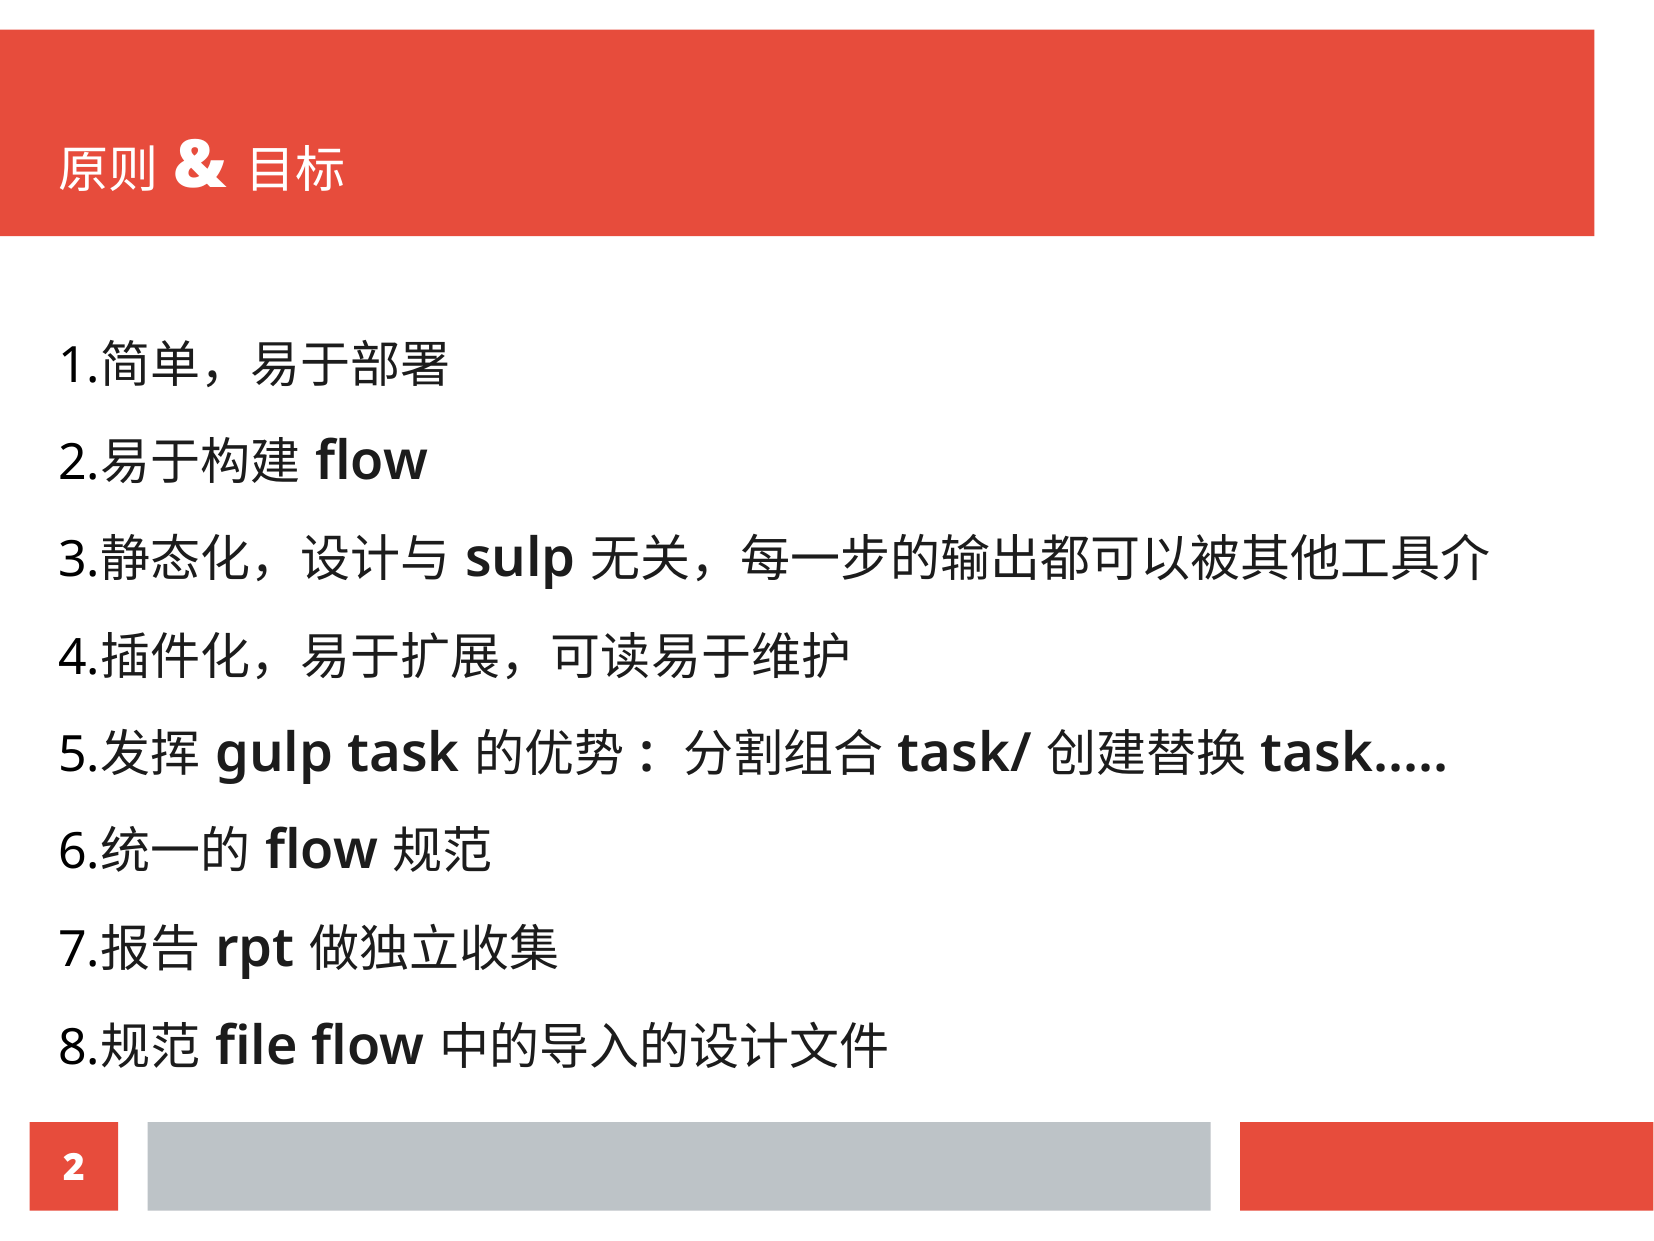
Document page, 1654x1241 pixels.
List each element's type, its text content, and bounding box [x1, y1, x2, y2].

text_box [59, 59, 1595, 207]
list 简单，易于部署 易于构建flow 静态化，设计与sulp无关，每一步的输出都可以被其他工具介 插件化，易于扩展，可读易于维护 发挥gulp task的优势: 分割组合task/创建替换task..... 统一的flow规范 报告rpt做独立收集 规范file flow中的导入的设计文件 [59, 324, 1565, 1093]
